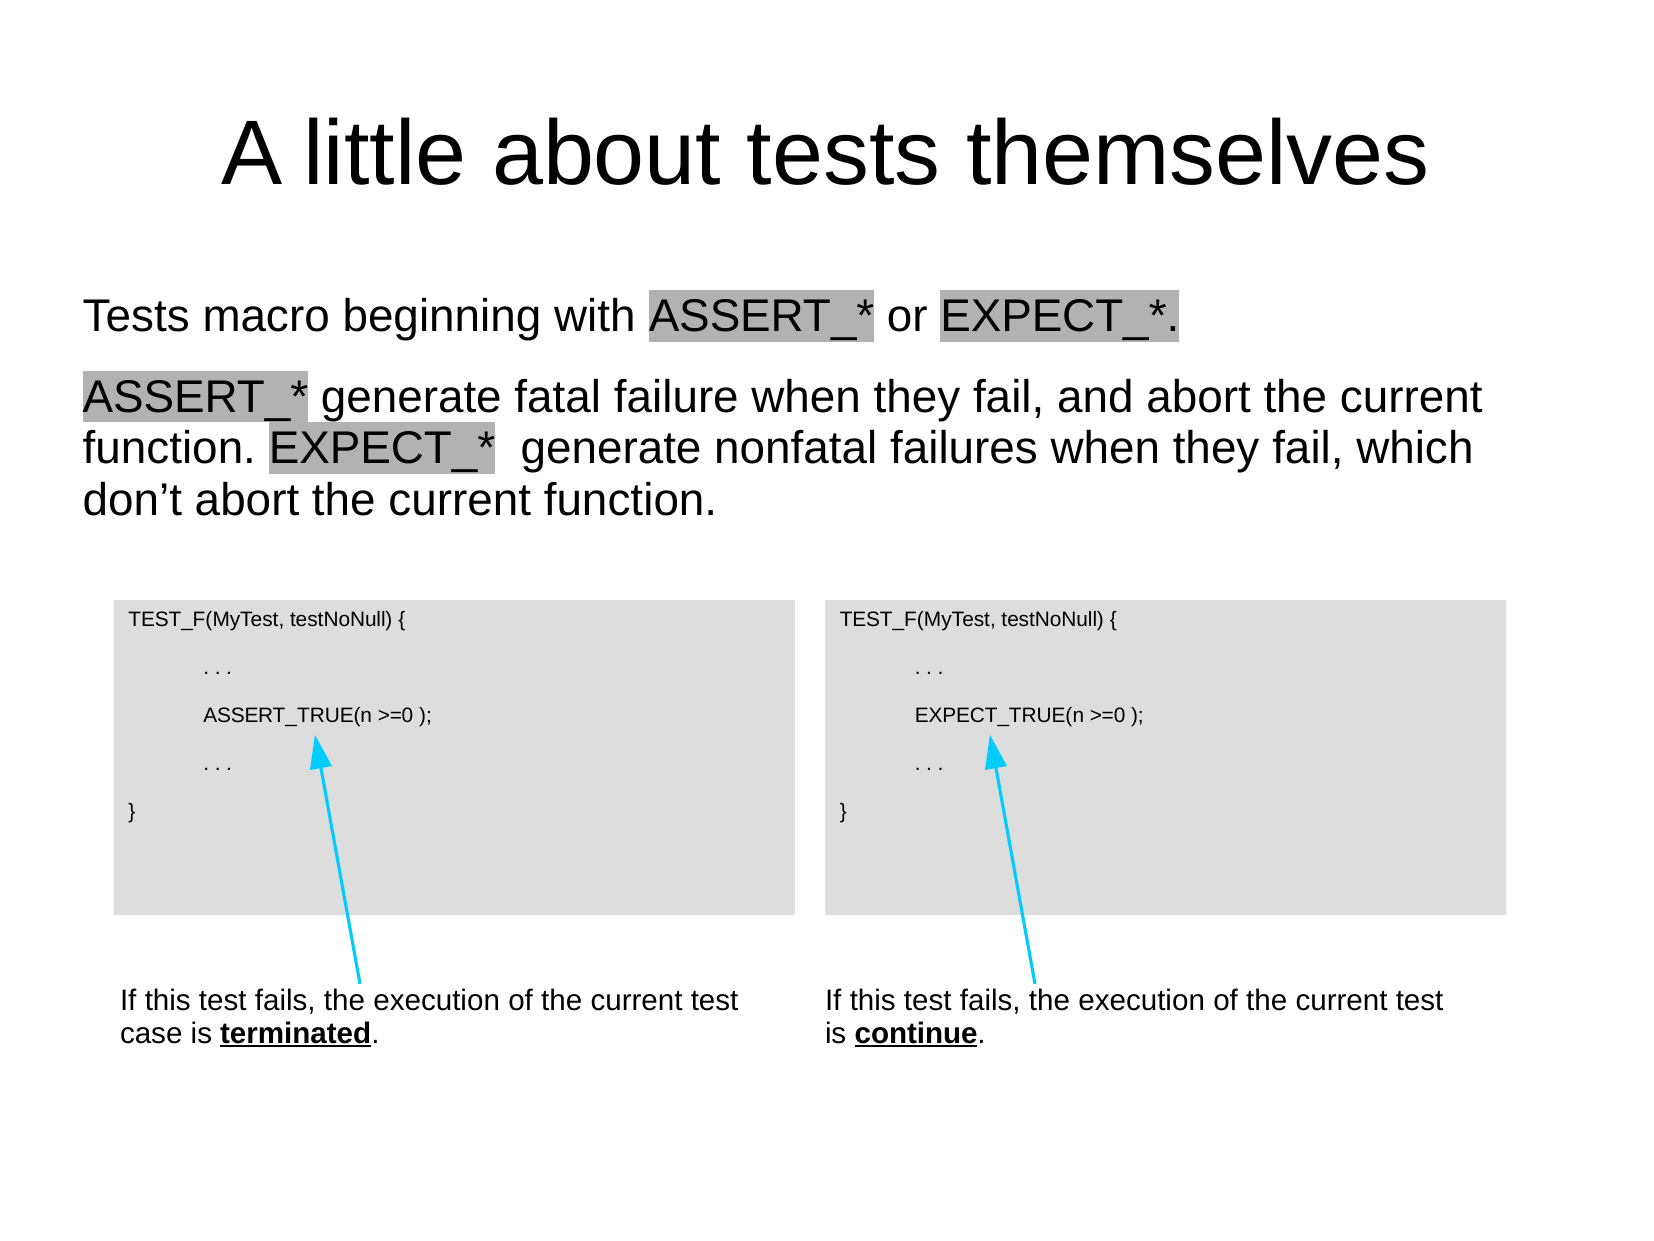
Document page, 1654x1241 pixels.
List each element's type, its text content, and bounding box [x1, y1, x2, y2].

text_box TEST_F(MyTest, testNoNull) { . . . ASSERT_TRUE(n >=0 ); . . . } [113, 600, 796, 916]
list Tests macro beginning with ASSERT_* or EXPECT_*. ASSERT_* generate fatal failure when they fail, and abort the current function. EXPECT_* generate nonfatal failures when they fail, which don’t abort the current function. [82, 290, 1576, 541]
text_box If this test fails, the execution of the current test case is terminated. [120, 983, 766, 1051]
text_box TEST_F(MyTest, testNoNull) { . . . EXPECT_TRUE(n >=0 ); . . . } [825, 600, 1507, 916]
text_box If this test fails, the execution of the current test is continue. [825, 983, 1471, 1051]
title A little about tests themselves [82, 49, 1571, 257]
